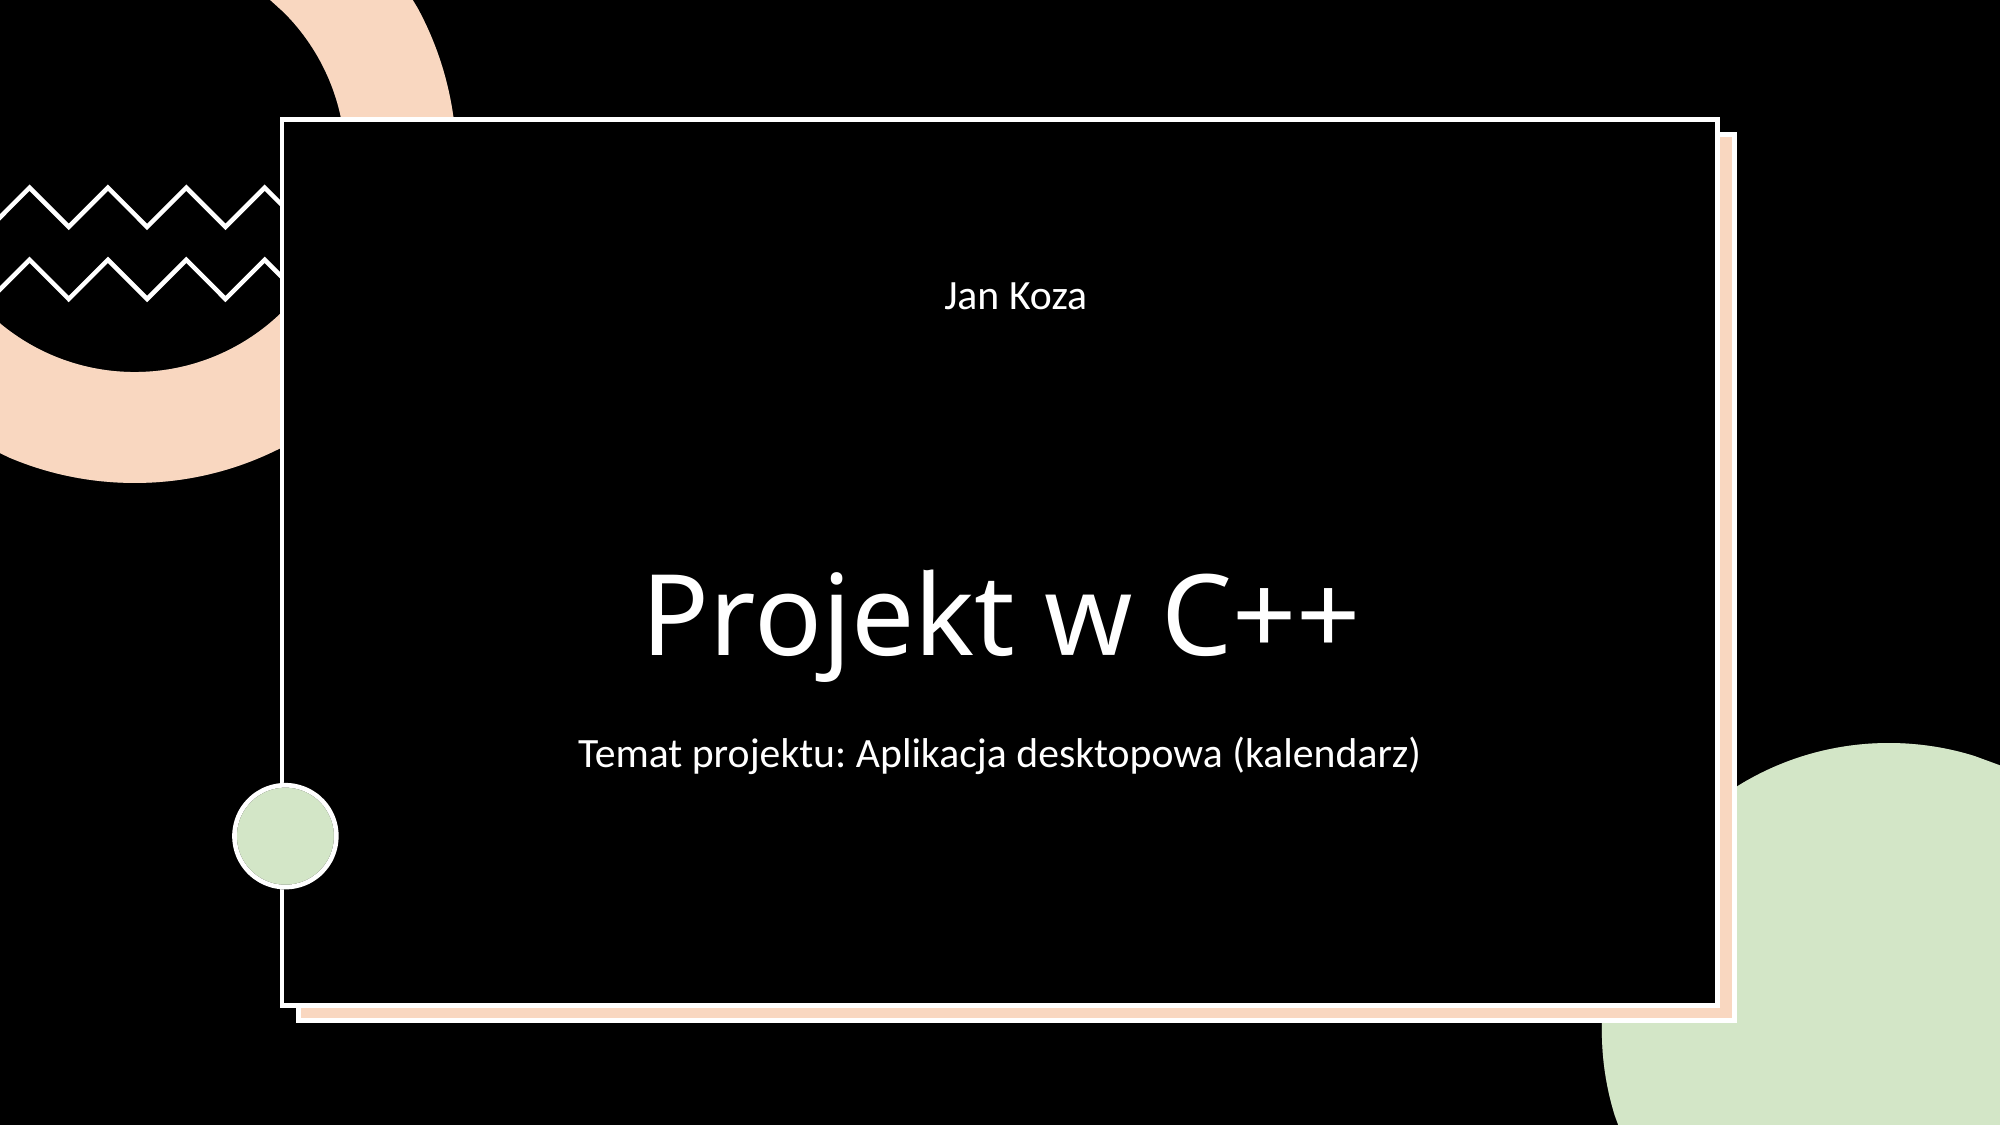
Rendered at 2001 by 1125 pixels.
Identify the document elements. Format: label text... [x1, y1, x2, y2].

text_box [0, 0, 2000, 1125]
text_box Kliknij, aby dodać tekst [774, 525, 1225, 586]
subtitle Temat projektu: Aplikacja desktopowa (kalendarz) [473, 724, 1527, 959]
text_box Jan Koza [489, 265, 1543, 394]
title Projekt w C++ [390, 220, 1614, 687]
